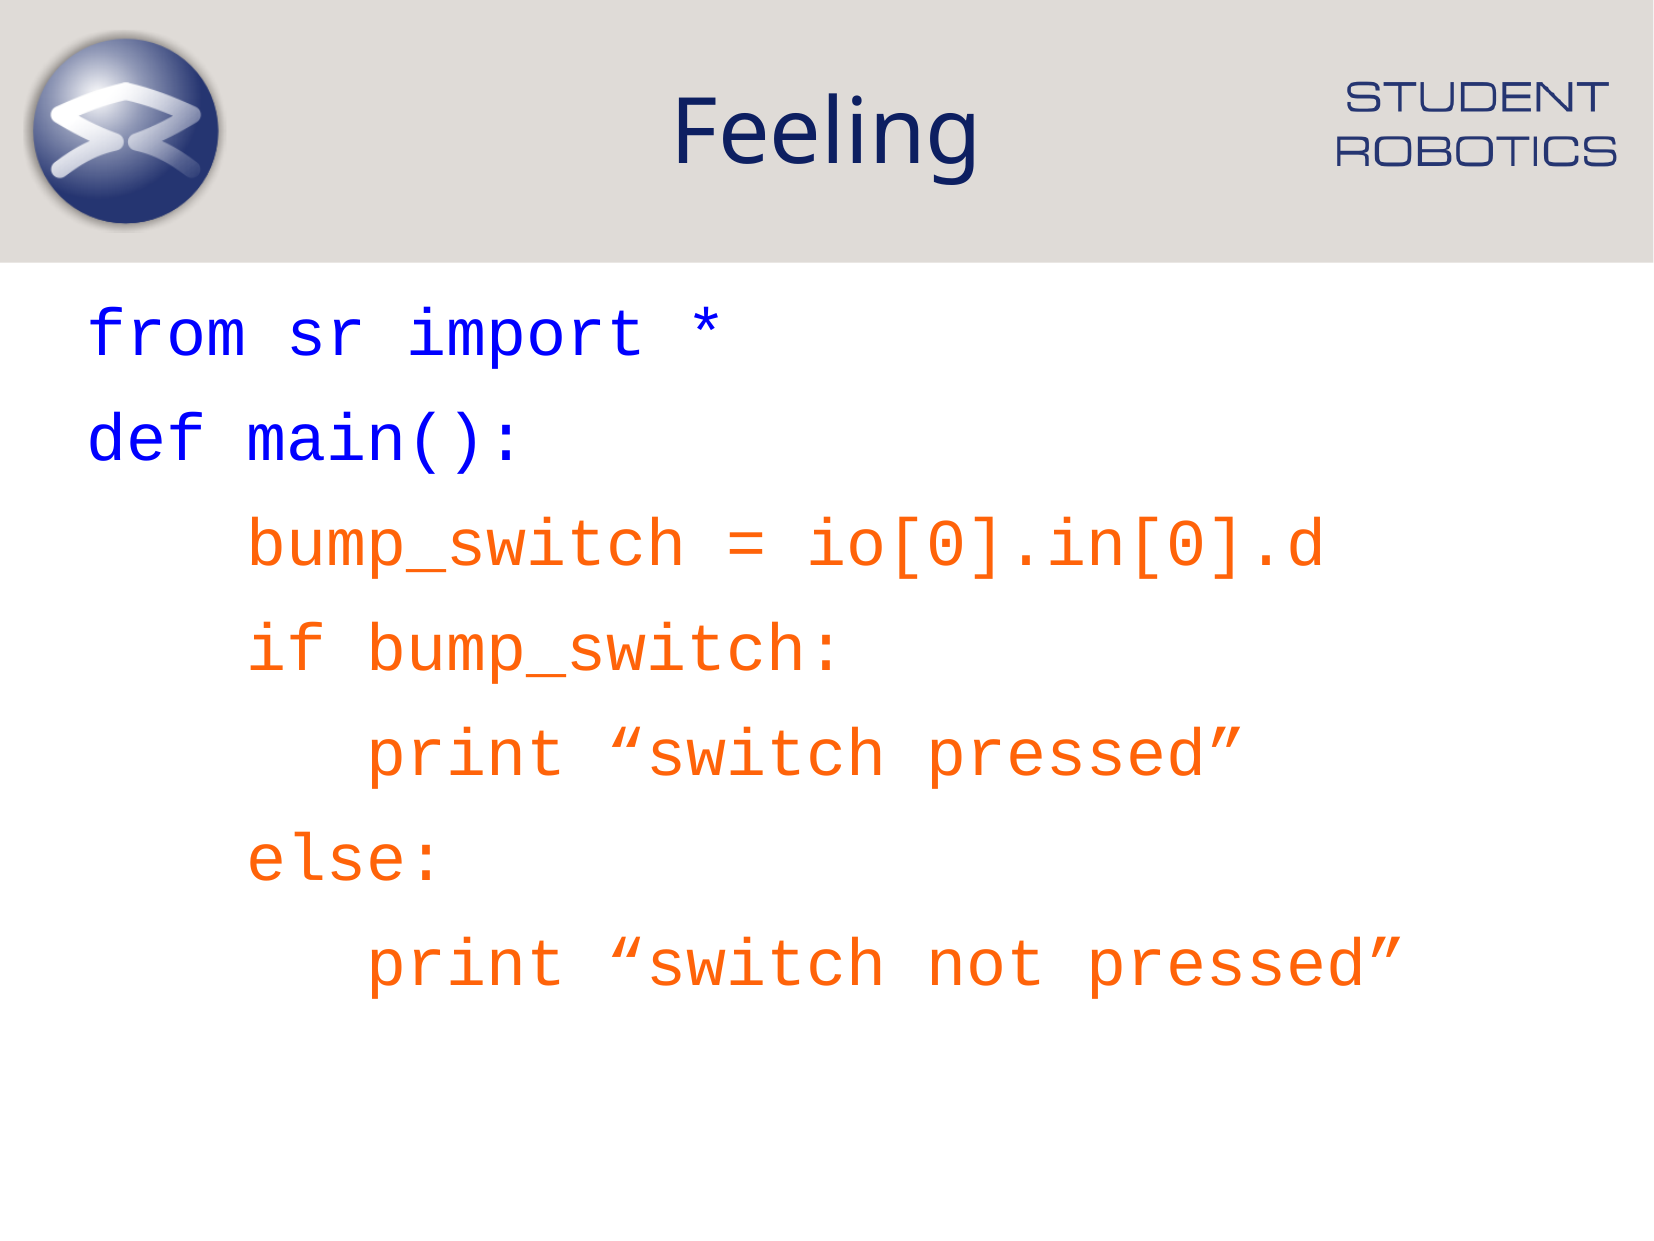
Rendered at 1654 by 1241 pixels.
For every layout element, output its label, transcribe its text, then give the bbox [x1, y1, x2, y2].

title Feeling [82, 7, 1571, 250]
picture [1571, 68, 1633, 174]
list from sr import * def main(): bump_switch = io[0].in[0].d if bump_switch: print “switch pressed” else: print “switch not pressed” [86, 300, 1576, 1104]
picture [9, 19, 82, 245]
